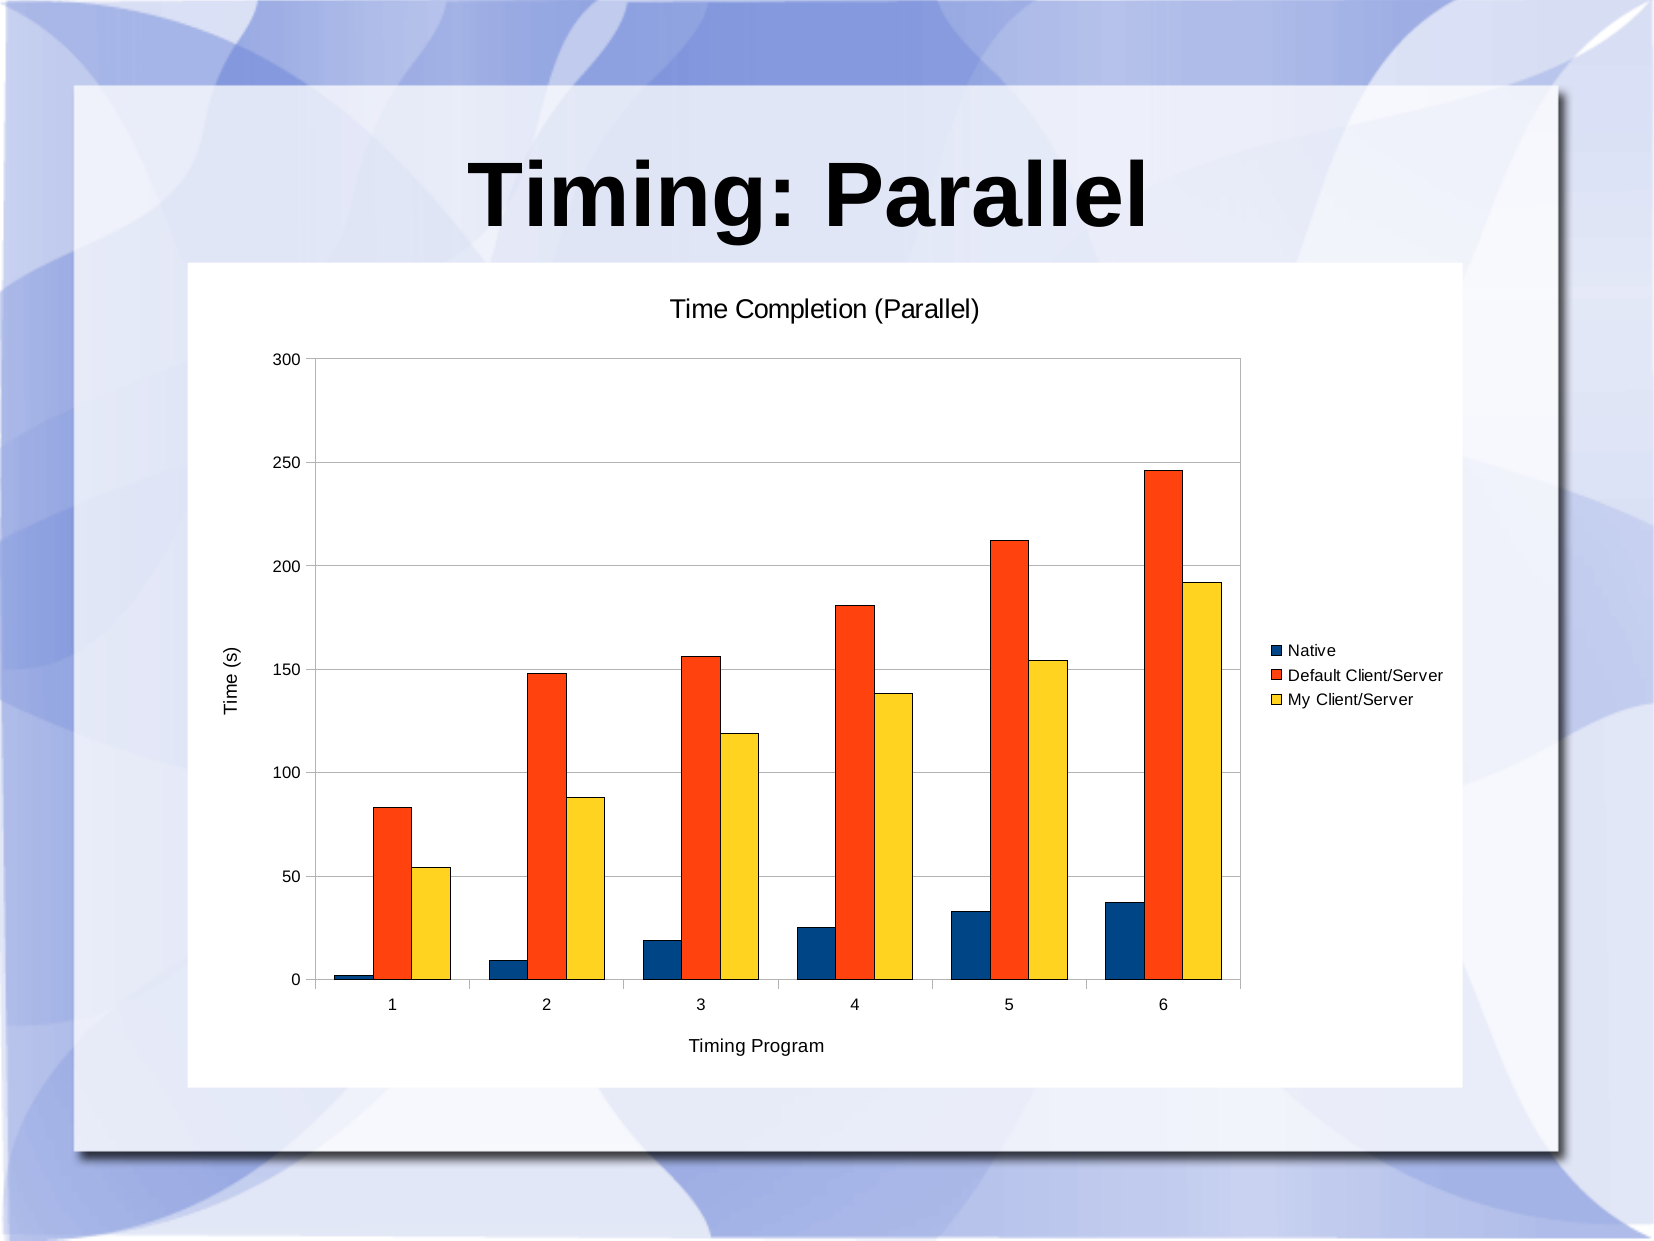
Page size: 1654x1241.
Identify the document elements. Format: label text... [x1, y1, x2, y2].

title Timing: Parallel [82, 98, 1536, 291]
chart [187, 262, 1463, 1088]
picture [0, 0, 1654, 1241]
